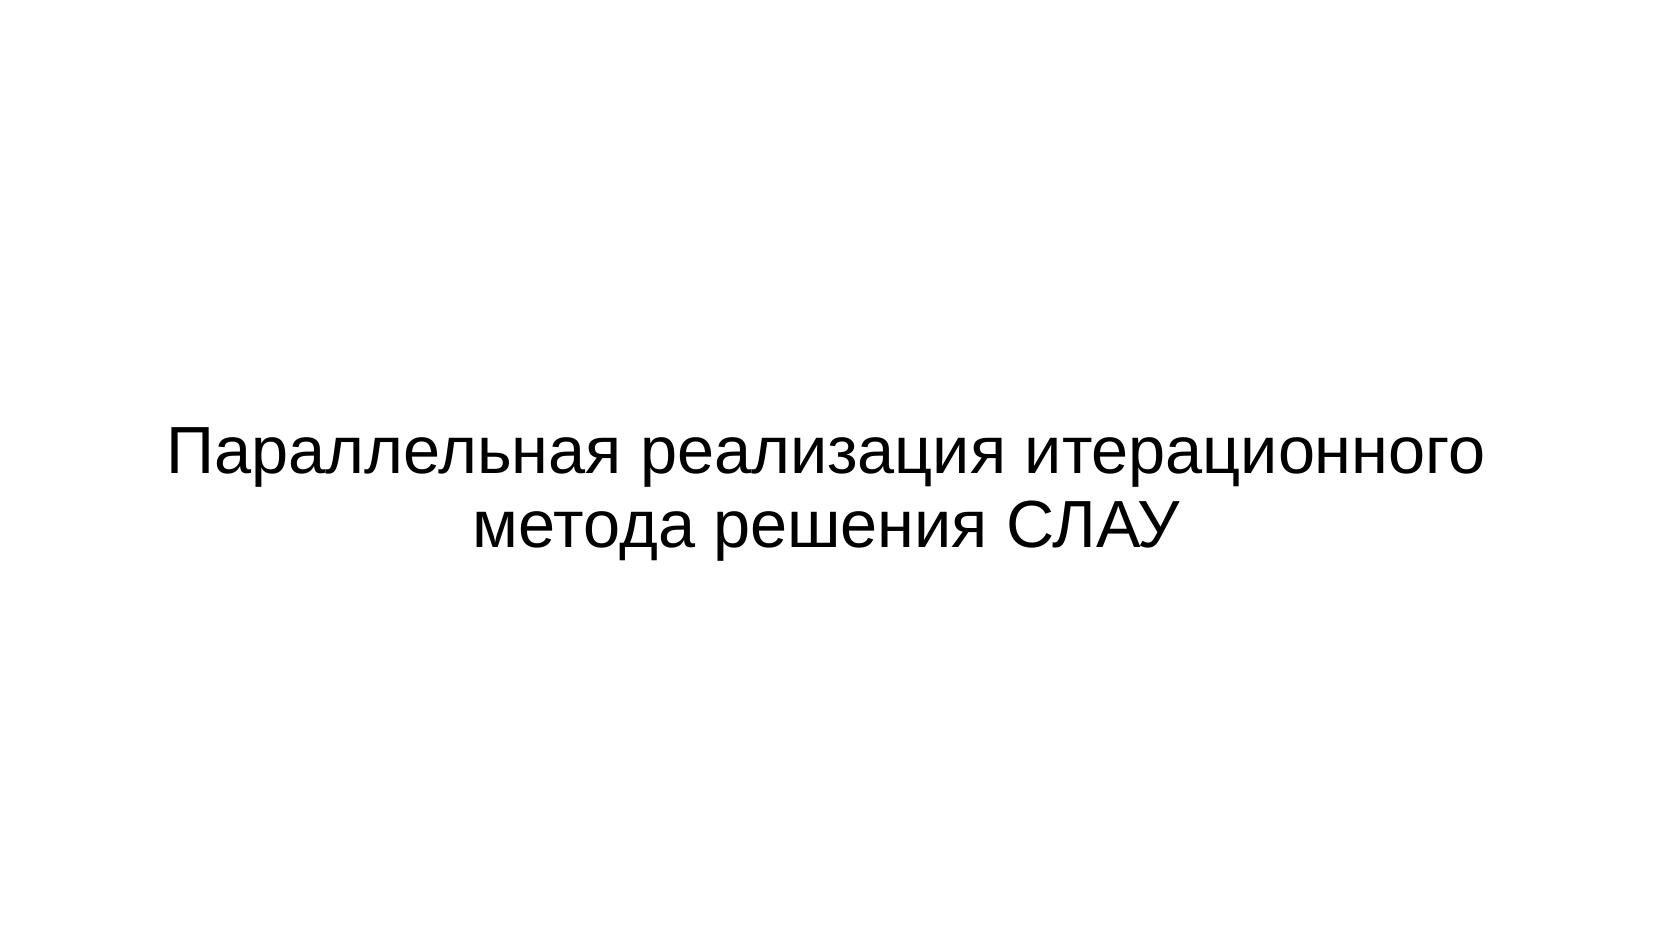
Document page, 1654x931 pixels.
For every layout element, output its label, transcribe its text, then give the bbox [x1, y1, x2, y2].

subtitle Параллельная реализация итерационного метода решения СЛАУ [82, 217, 1571, 758]
